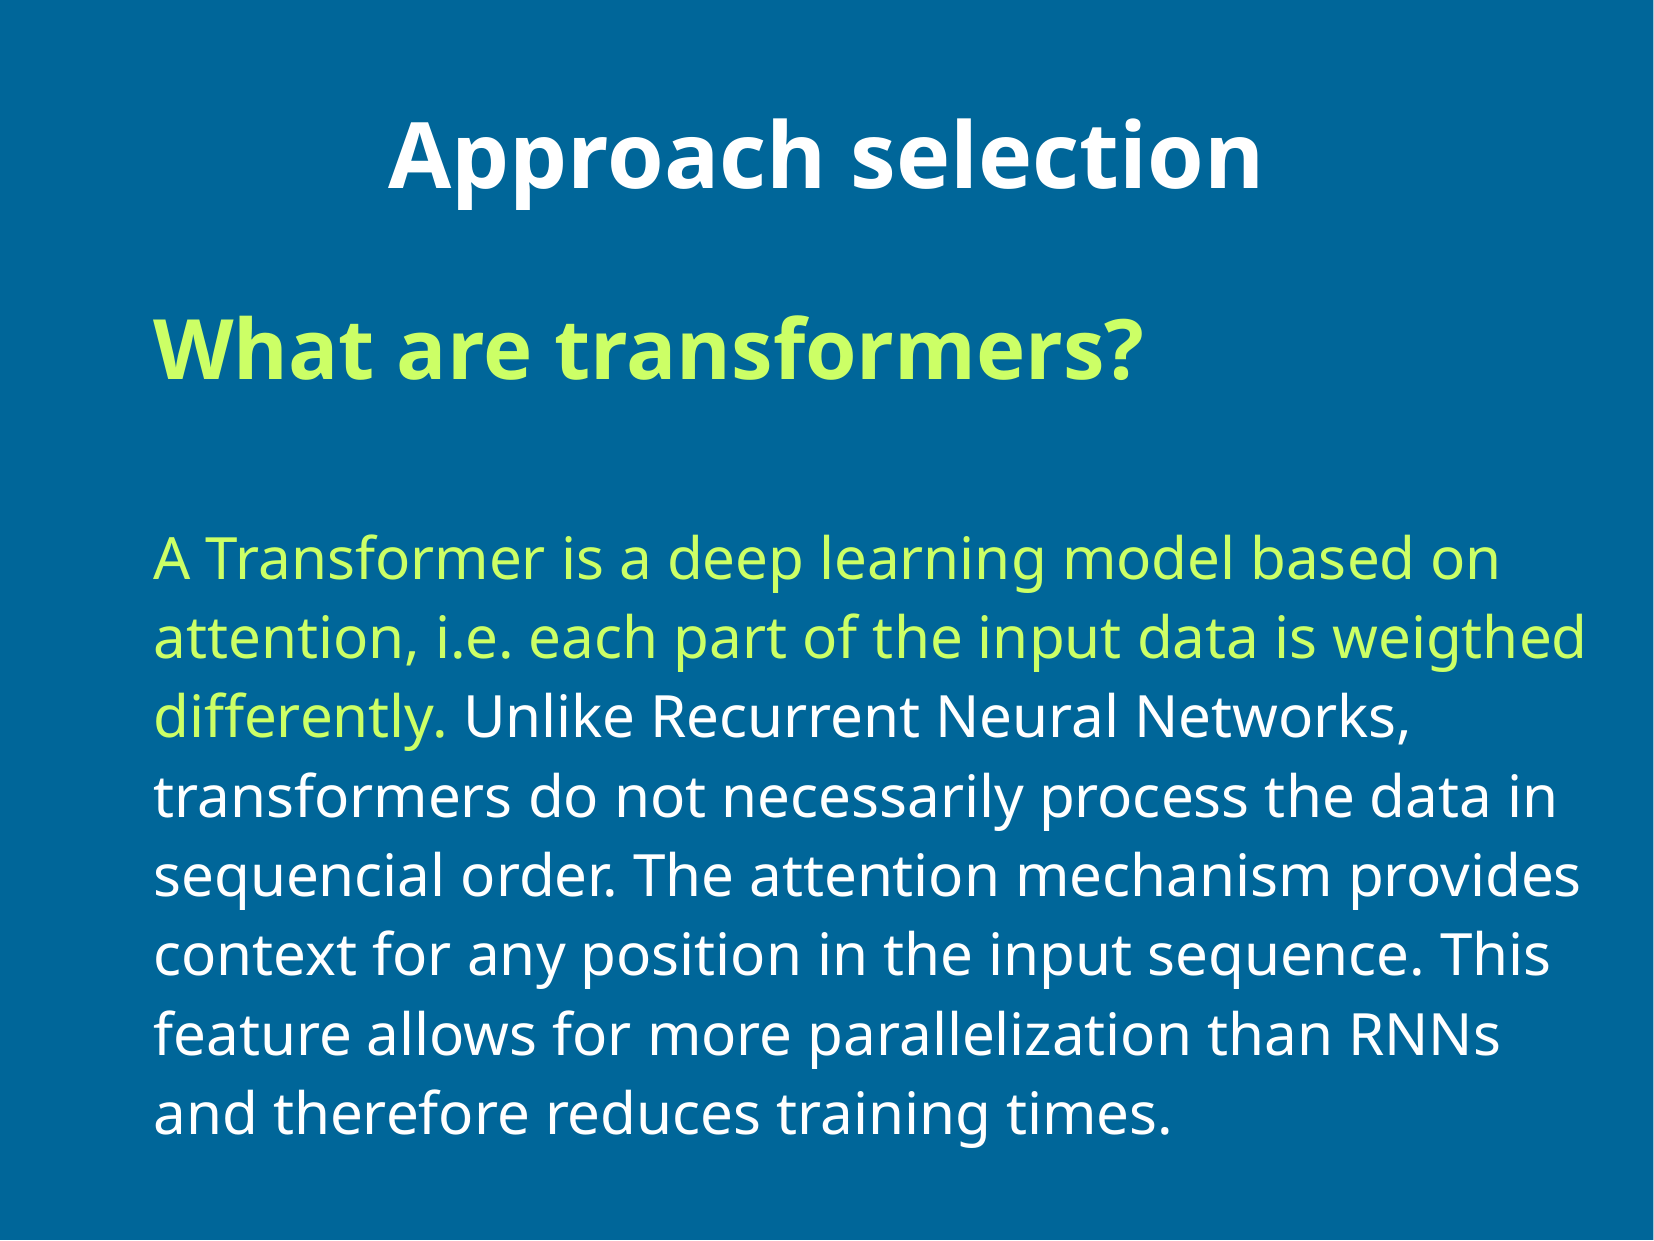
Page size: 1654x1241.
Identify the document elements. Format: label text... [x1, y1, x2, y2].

list What are transformers? A Transformer is a deep learning model based on attention, i.e. each part of the input data is weigthed differently. Unlike Recurrent Neural Networks, transformers do not necessarily process the data in sequencial order. The attention mechanism provides context for any position in the input sequence. This feature allows for more parallelization than RNNs and therefore reduces training times. [82, 290, 1595, 1241]
title Approach selection [82, 49, 1571, 257]
